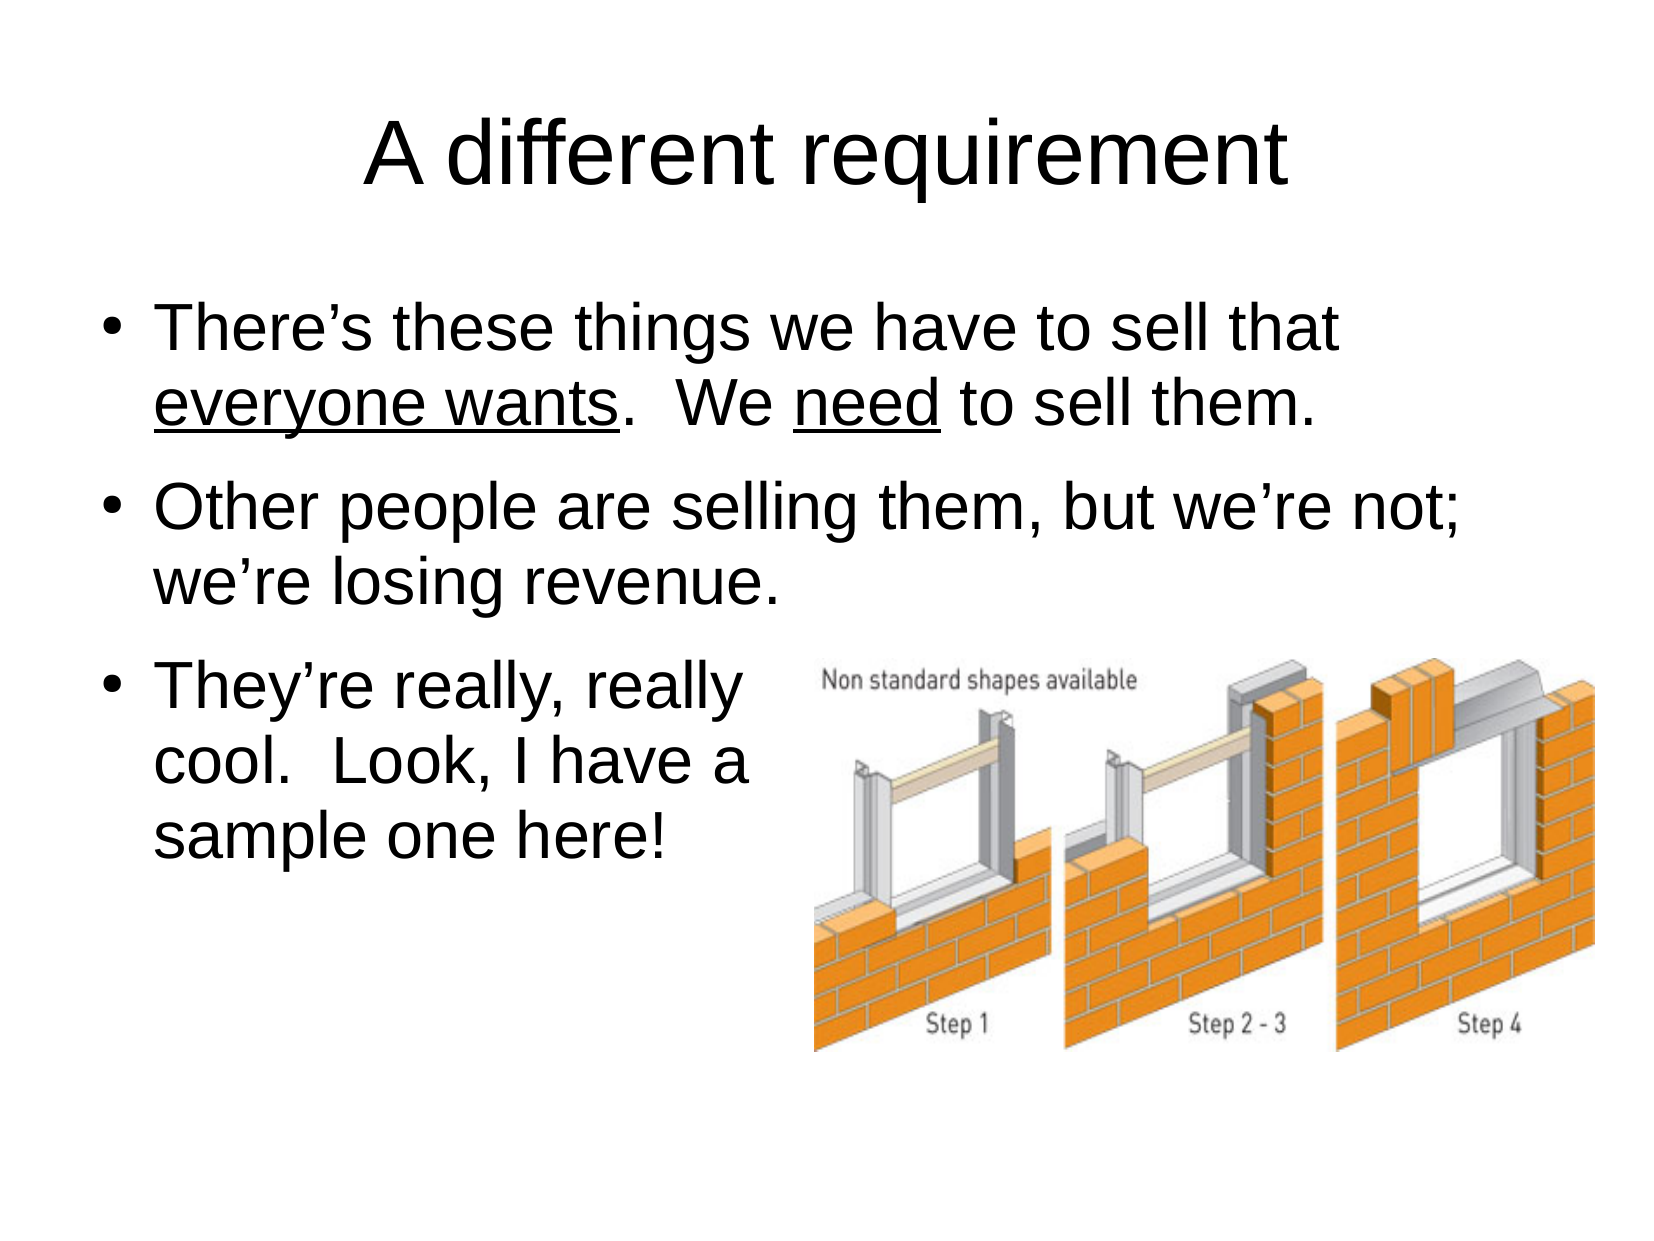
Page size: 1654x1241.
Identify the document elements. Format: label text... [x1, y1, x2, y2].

picture [814, 658, 1595, 1052]
list There’s these things we have to sell that everyone wants. We need to sell them. Other people are selling them, but we’re not; we’re losing revenue. They’re really, really cool. Look, I have a sample one here! [82, 290, 1571, 1010]
title A different requirement [82, 49, 1571, 257]
